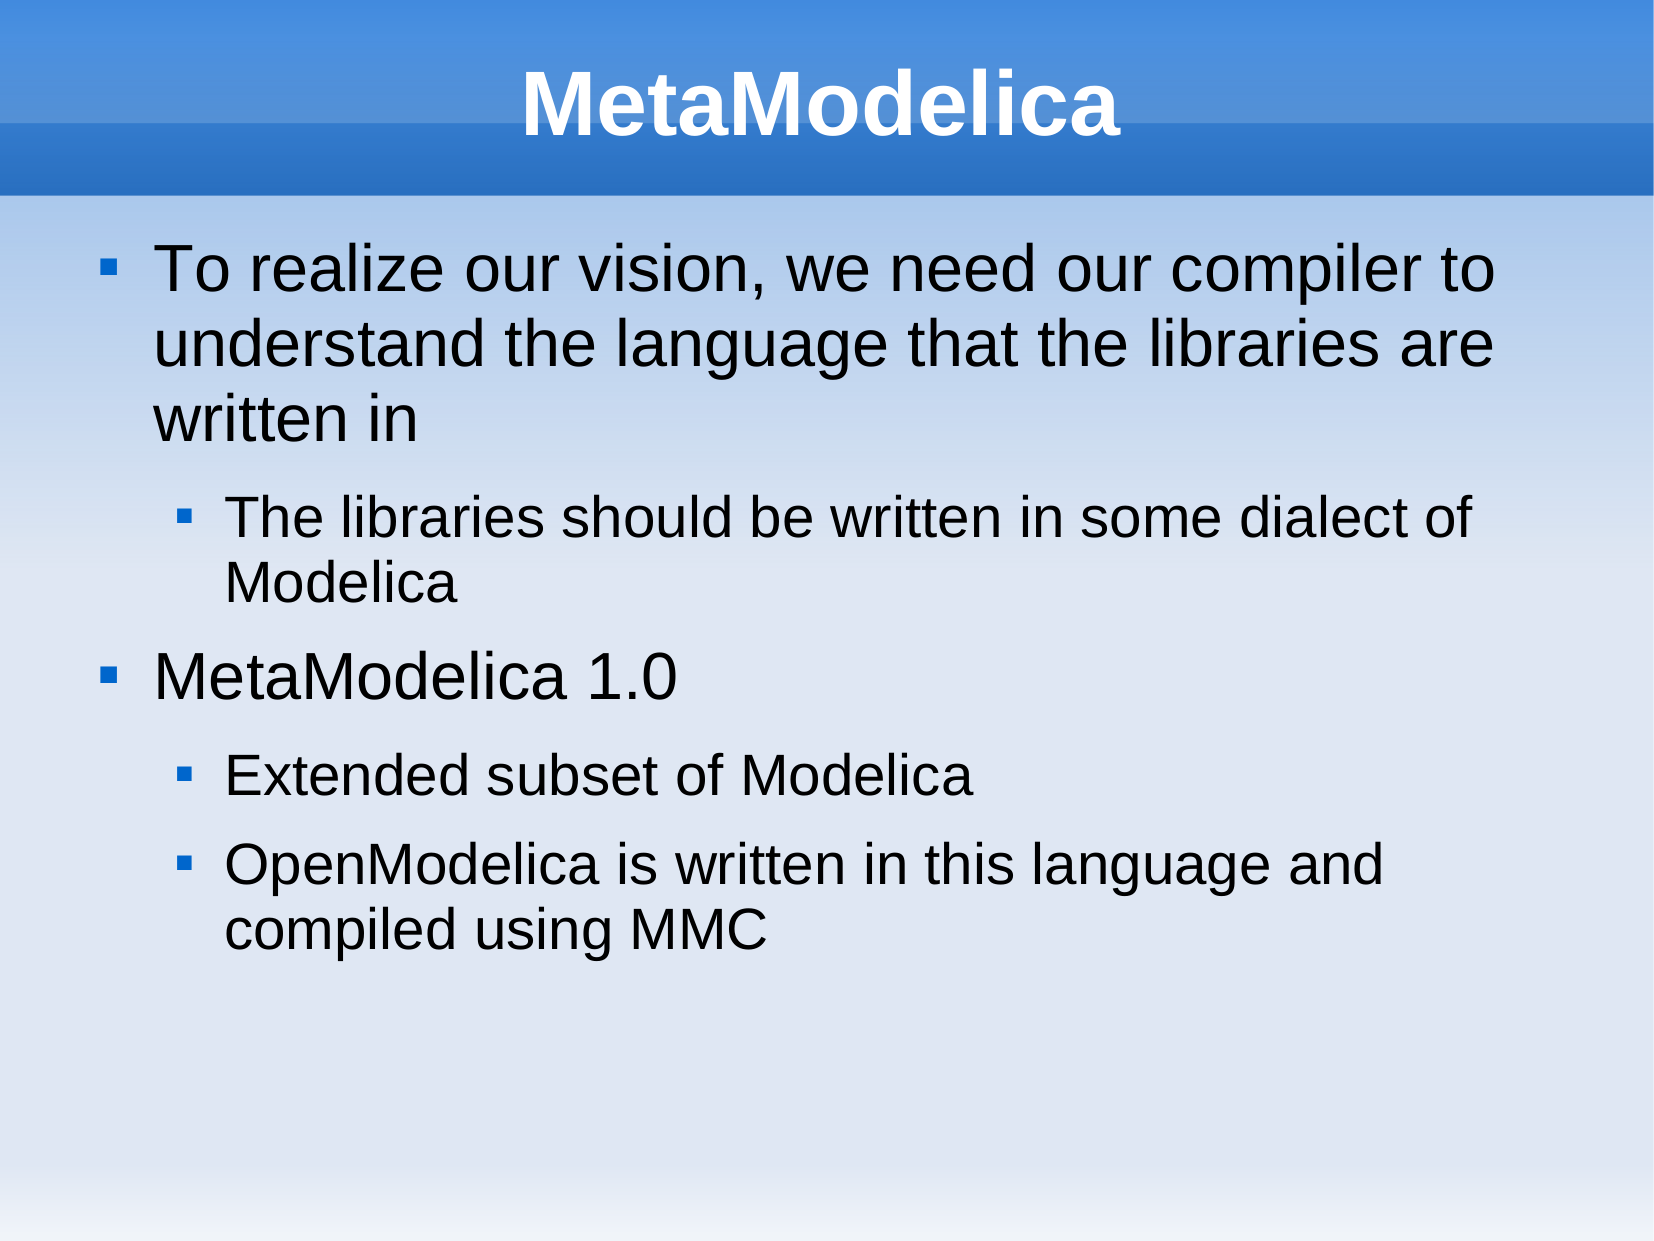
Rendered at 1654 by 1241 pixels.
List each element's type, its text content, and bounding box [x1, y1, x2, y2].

picture [0, 0, 1654, 1241]
title MetaModelica [76, 7, 1565, 200]
list To realize our vision, we need our compiler to understand the language that the libraries are written in The libraries should be written in some dialect of Modelica MetaModelica 1.0 Extended subset of Modelica OpenModelica is written in this language and compiled using MMC [82, 231, 1571, 1035]
